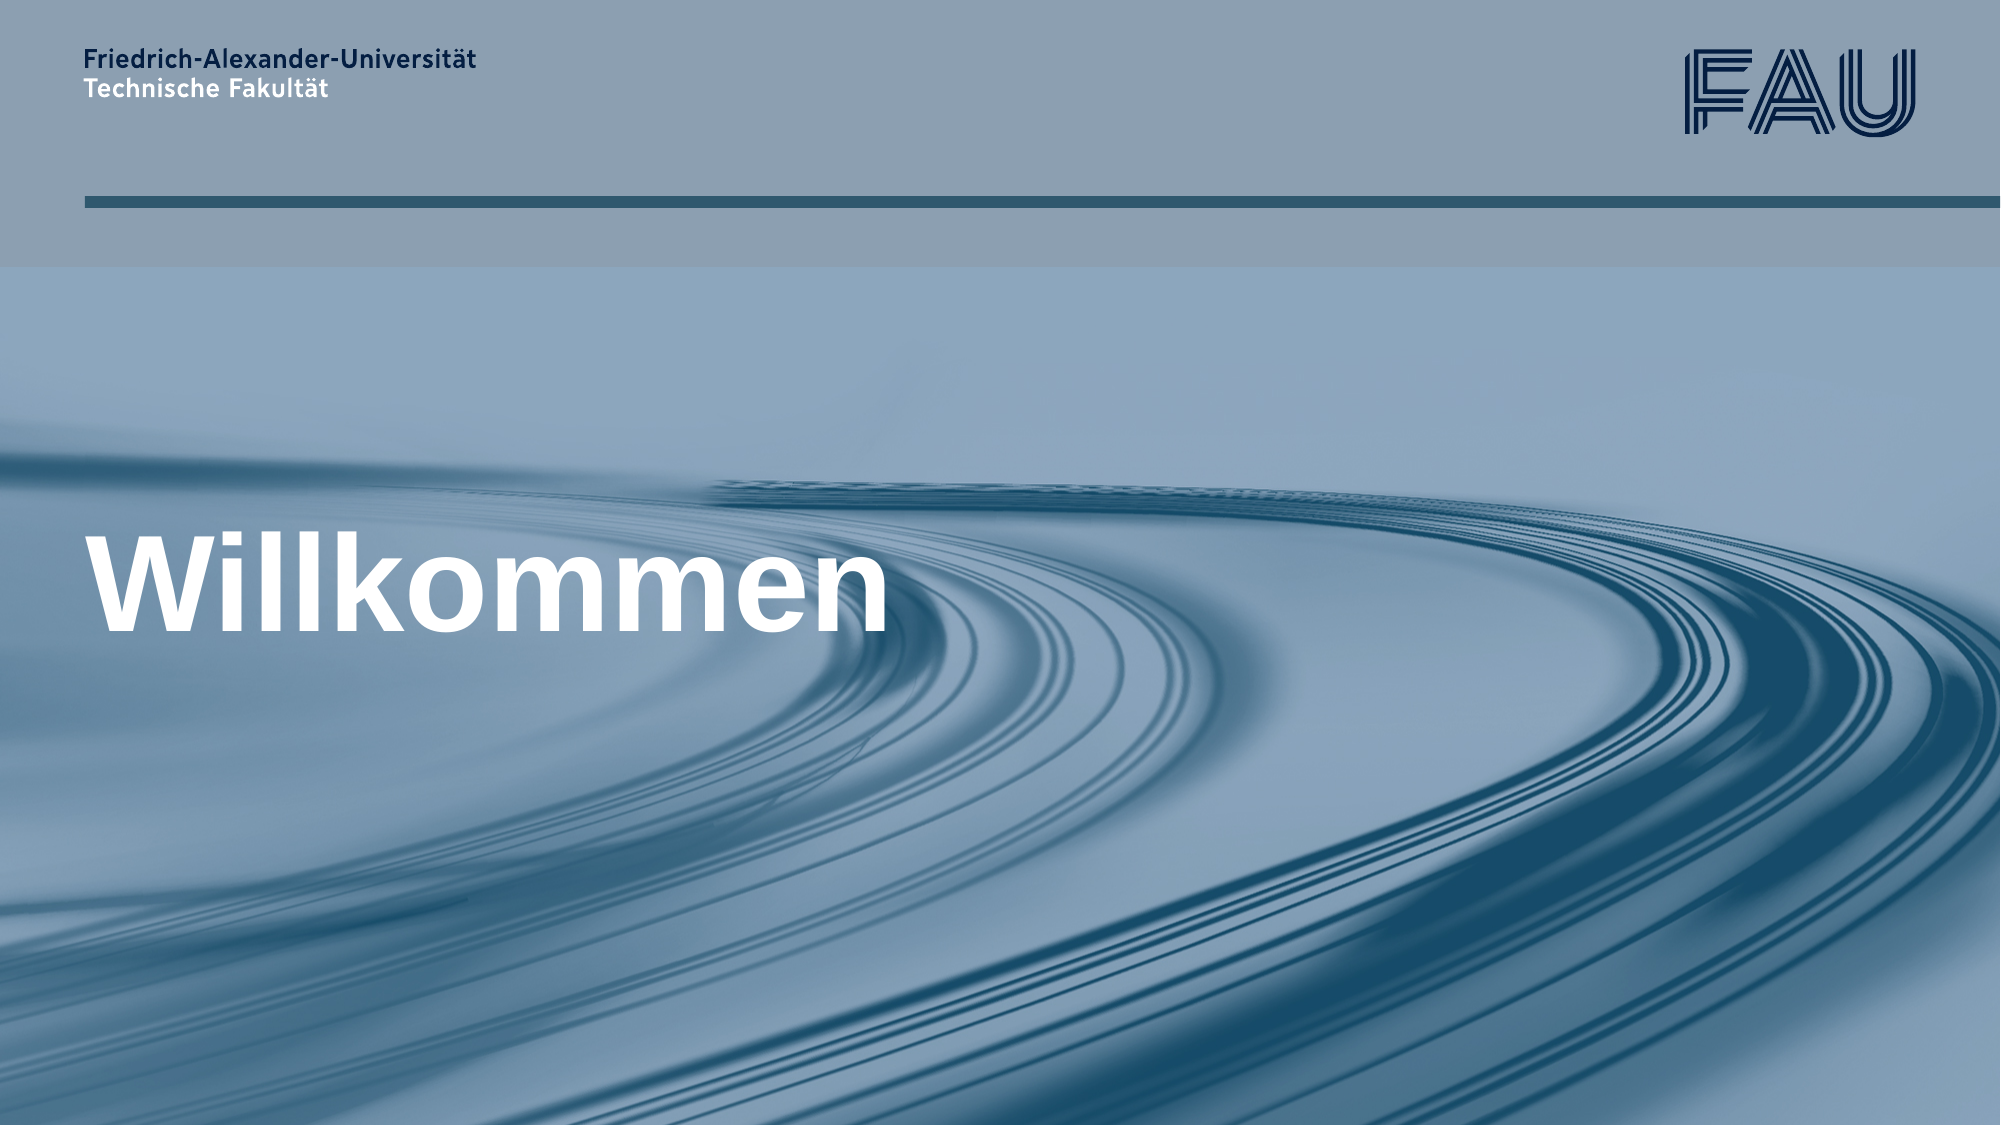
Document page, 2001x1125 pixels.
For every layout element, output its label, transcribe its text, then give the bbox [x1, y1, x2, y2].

picture [0, 267, 2000, 1125]
title Willkommen [85, 477, 903, 648]
